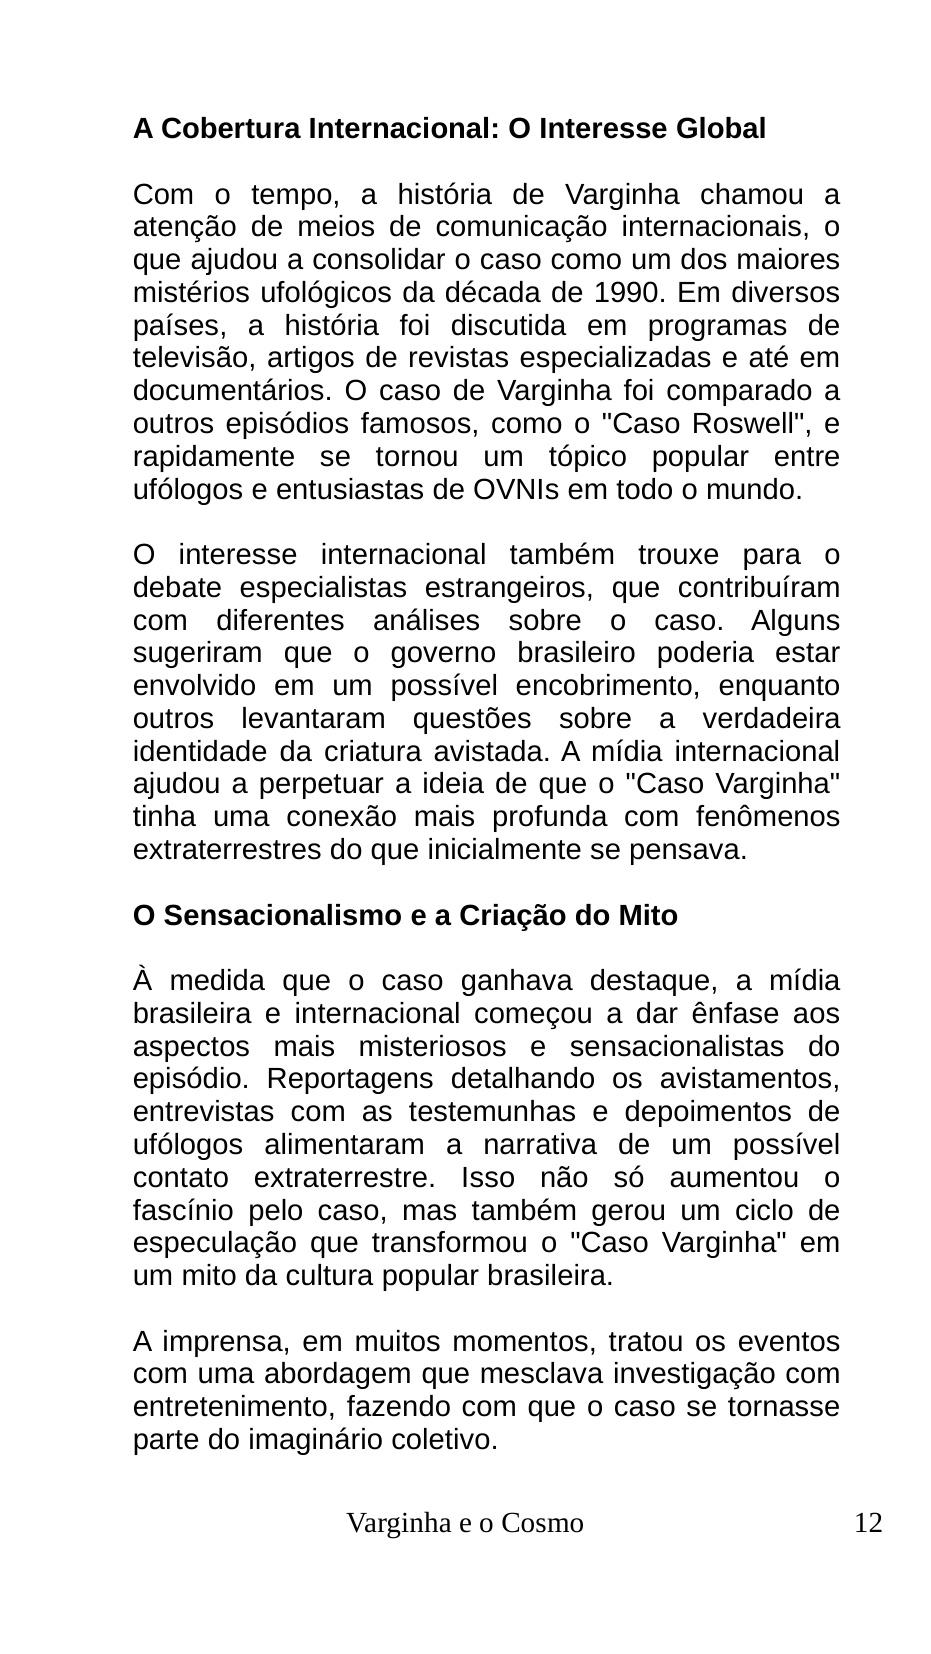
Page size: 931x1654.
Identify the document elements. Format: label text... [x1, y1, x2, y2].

text_box A Cobertura Internacional: O Interesse Global Com o tempo, a história de Varginha chamou a atenção de meios de comunicação internacionais, o que ajudou a consolidar o caso como um dos maiores mistérios ufológicos da década de 1990. Em diversos países, a história foi discutida em programas de televisão, artigos de revistas especializadas e até em documentários. O caso de Varginha foi comparado a outros episódios famosos, como o "Caso Roswell", e rapidamente se tornou um tópico popular entre ufólogos e entusiastas de OVNIs em todo o mundo. O interesse internacional também trouxe para o debate especialistas estrangeiros, que contribuíram com diferentes análises sobre o caso. Alguns sugeriram que o governo brasileiro poderia estar envolvido em um possível encobrimento, enquanto outros levantaram questões sobre a verdadeira identidade da criatura avistada. A mídia internacional ajudou a perpetuar a ideia de que o "Caso Varginha" tinha uma conexão mais profunda com fenômenos extraterrestres do que inicialmente se pensava. O Sensacionalismo e a Criação do Mito À medida que o caso ganhava destaque, a mídia brasileira e internacional começou a dar ênfase aos aspectos mais misteriosos e sensacionalistas do episódio. Reportagens detalhando os avistamentos, entrevistas com as testemunhas e depoimentos de ufólogos alimentaram a narrativa de um possível contato extraterrestre. Isso não só aumentou o fascínio pelo caso, mas também gerou um ciclo de especulação que transformou o "Caso Varginha" em um mito da cultura popular brasileira. A imprensa, em muitos momentos, tratou os eventos com uma abordagem que mesclava investigação com entretenimento, fazendo com que o caso se tornasse parte do imaginário coletivo. [118, 104, 857, 1565]
